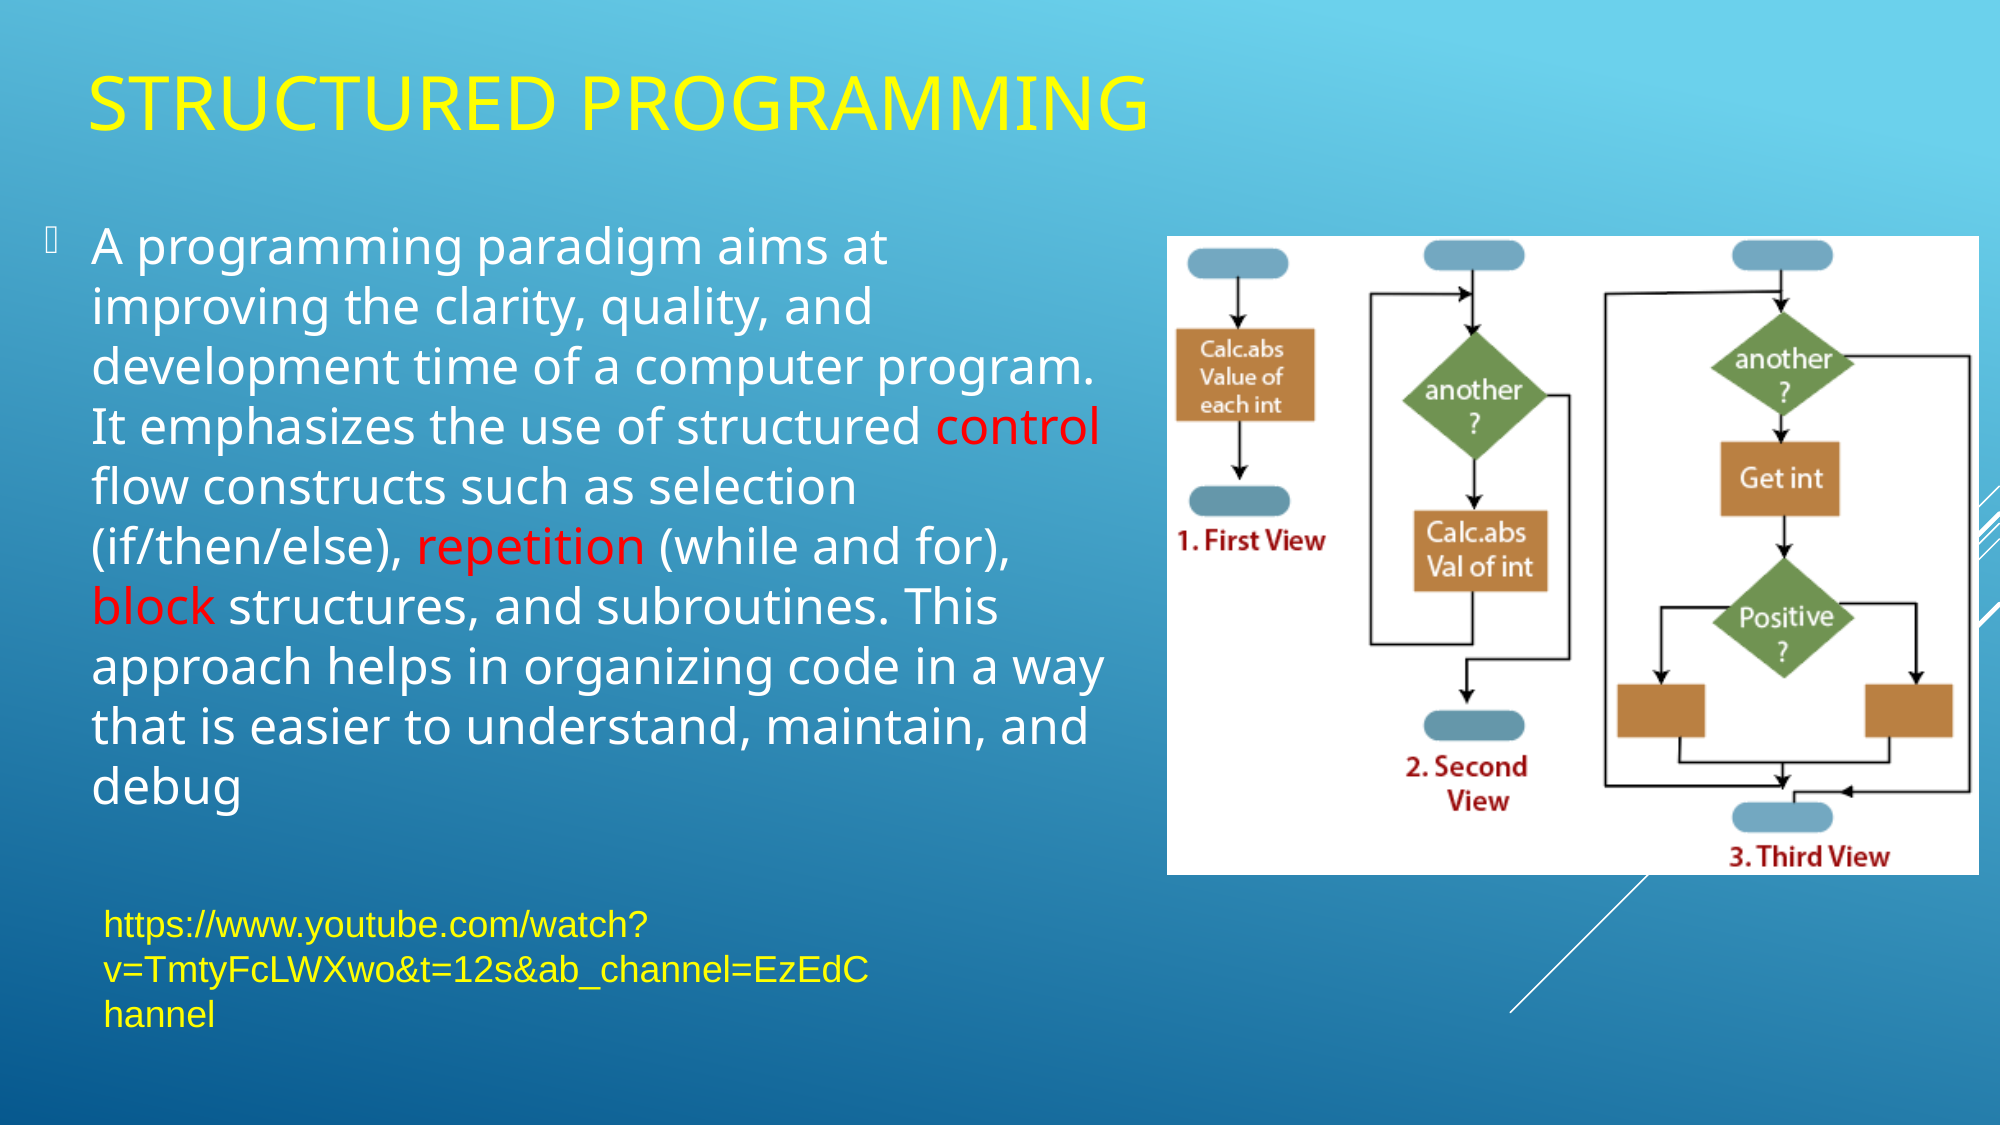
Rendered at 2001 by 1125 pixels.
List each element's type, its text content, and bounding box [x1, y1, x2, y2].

picture [1167, 236, 1979, 876]
list A programming paradigm aims at improving the clarity, quality, and development time of a computer program. It emphasizes the use of structured control flow constructs such as selection (if/then/else), repetition (while and for), block structures, and subroutines. This approach helps in organizing code in a way that is easier to understand, maintain, and debug [29, 206, 1152, 886]
text_box https://www.youtube.com/watch?v=TmtyFcLWXwo&t=12s&ab_channel=EzEdChannel [88, 892, 886, 1034]
title Structured Programming [72, 16, 1853, 185]
